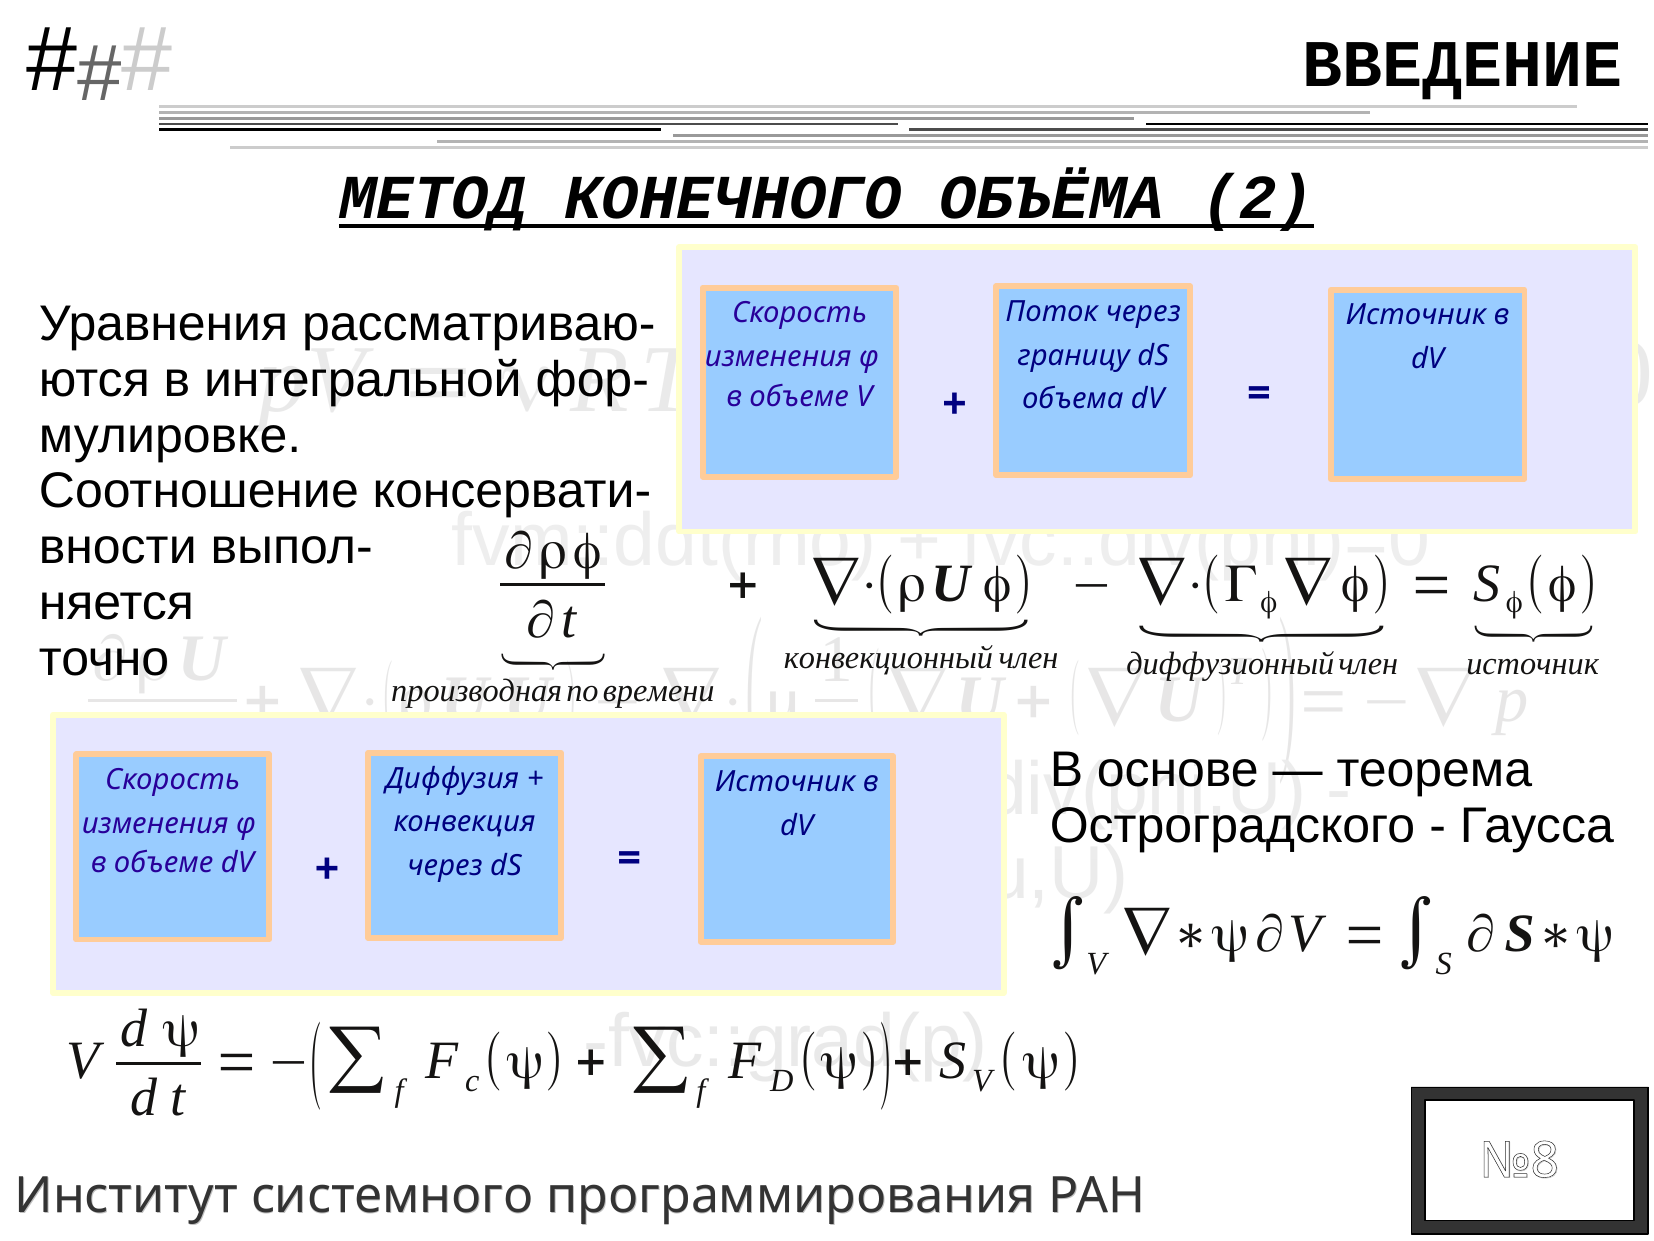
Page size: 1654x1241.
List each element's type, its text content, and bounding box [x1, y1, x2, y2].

text_box [53, 714, 1004, 994]
text_box + [927, 372, 972, 434]
text_box В основе — теорема Остроградского - Гаусса [1049, 741, 1625, 857]
chart [383, 520, 1606, 709]
text_box [679, 247, 1636, 532]
text_box = [602, 820, 647, 890]
text_box Источник в dV [1330, 289, 1525, 479]
text_box + [300, 836, 344, 899]
text_box Диффузия + конвекция через dS [368, 752, 562, 939]
title МЕТОД КОНЕЧНОГО ОБЪЁМА (2) [0, 147, 1654, 257]
chart [1039, 892, 1621, 982]
text_box Уравнения рассматриваю- ются в интегральной фор- мулировке. Соотношение консервати- вности выпол- няется точно [38, 295, 680, 686]
chart [60, 998, 1087, 1127]
text_box = [1232, 354, 1277, 425]
text_box Поток через границу dS объема dV [996, 286, 1191, 476]
text_box Скорость изменения φ в объеме dV [76, 754, 269, 940]
text_box Источник в dV [700, 756, 894, 942]
text_box Скорость изменения φ в объеме V [702, 287, 897, 477]
